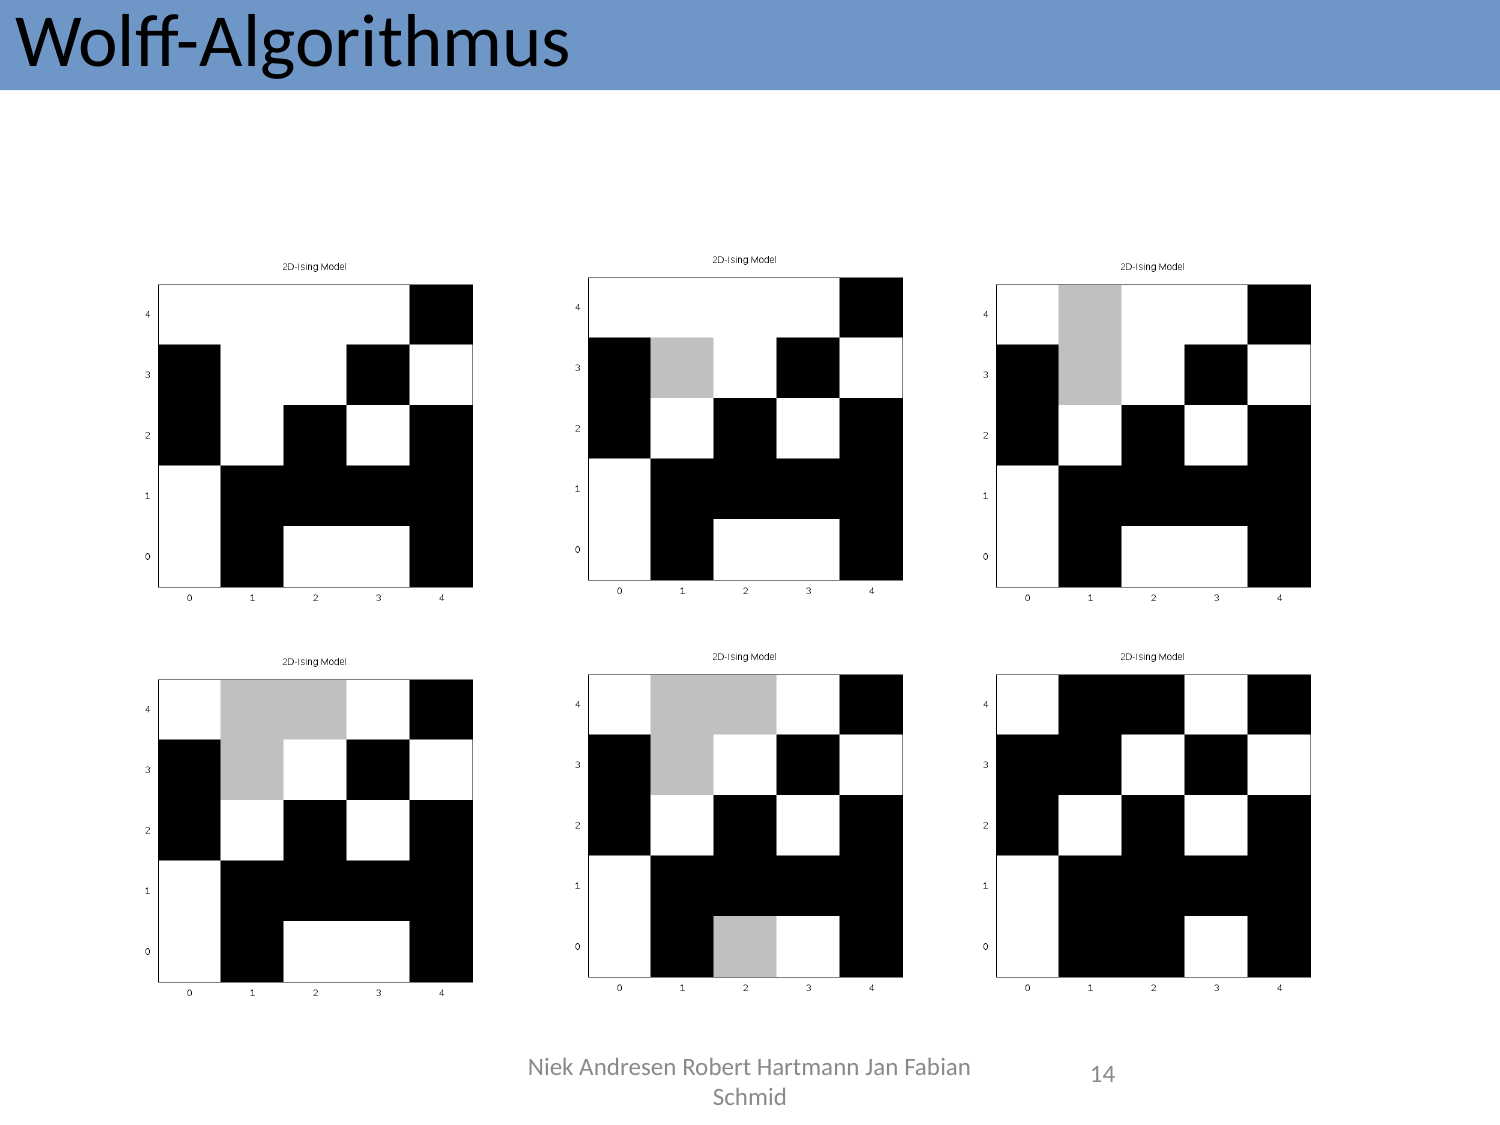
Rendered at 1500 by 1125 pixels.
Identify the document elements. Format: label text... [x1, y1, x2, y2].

picture [131, 645, 491, 1005]
text_box Wolff-Algorithmus [0, 0, 1500, 91]
picture [969, 250, 1329, 610]
picture [561, 243, 921, 603]
picture [131, 250, 491, 610]
text_box 14 [1074, 1042, 1426, 1103]
picture [561, 640, 921, 1000]
text_box Niek Andresen Robert Hartmann Jan Fabian Schmid [512, 1042, 988, 1103]
picture [969, 640, 1329, 1000]
